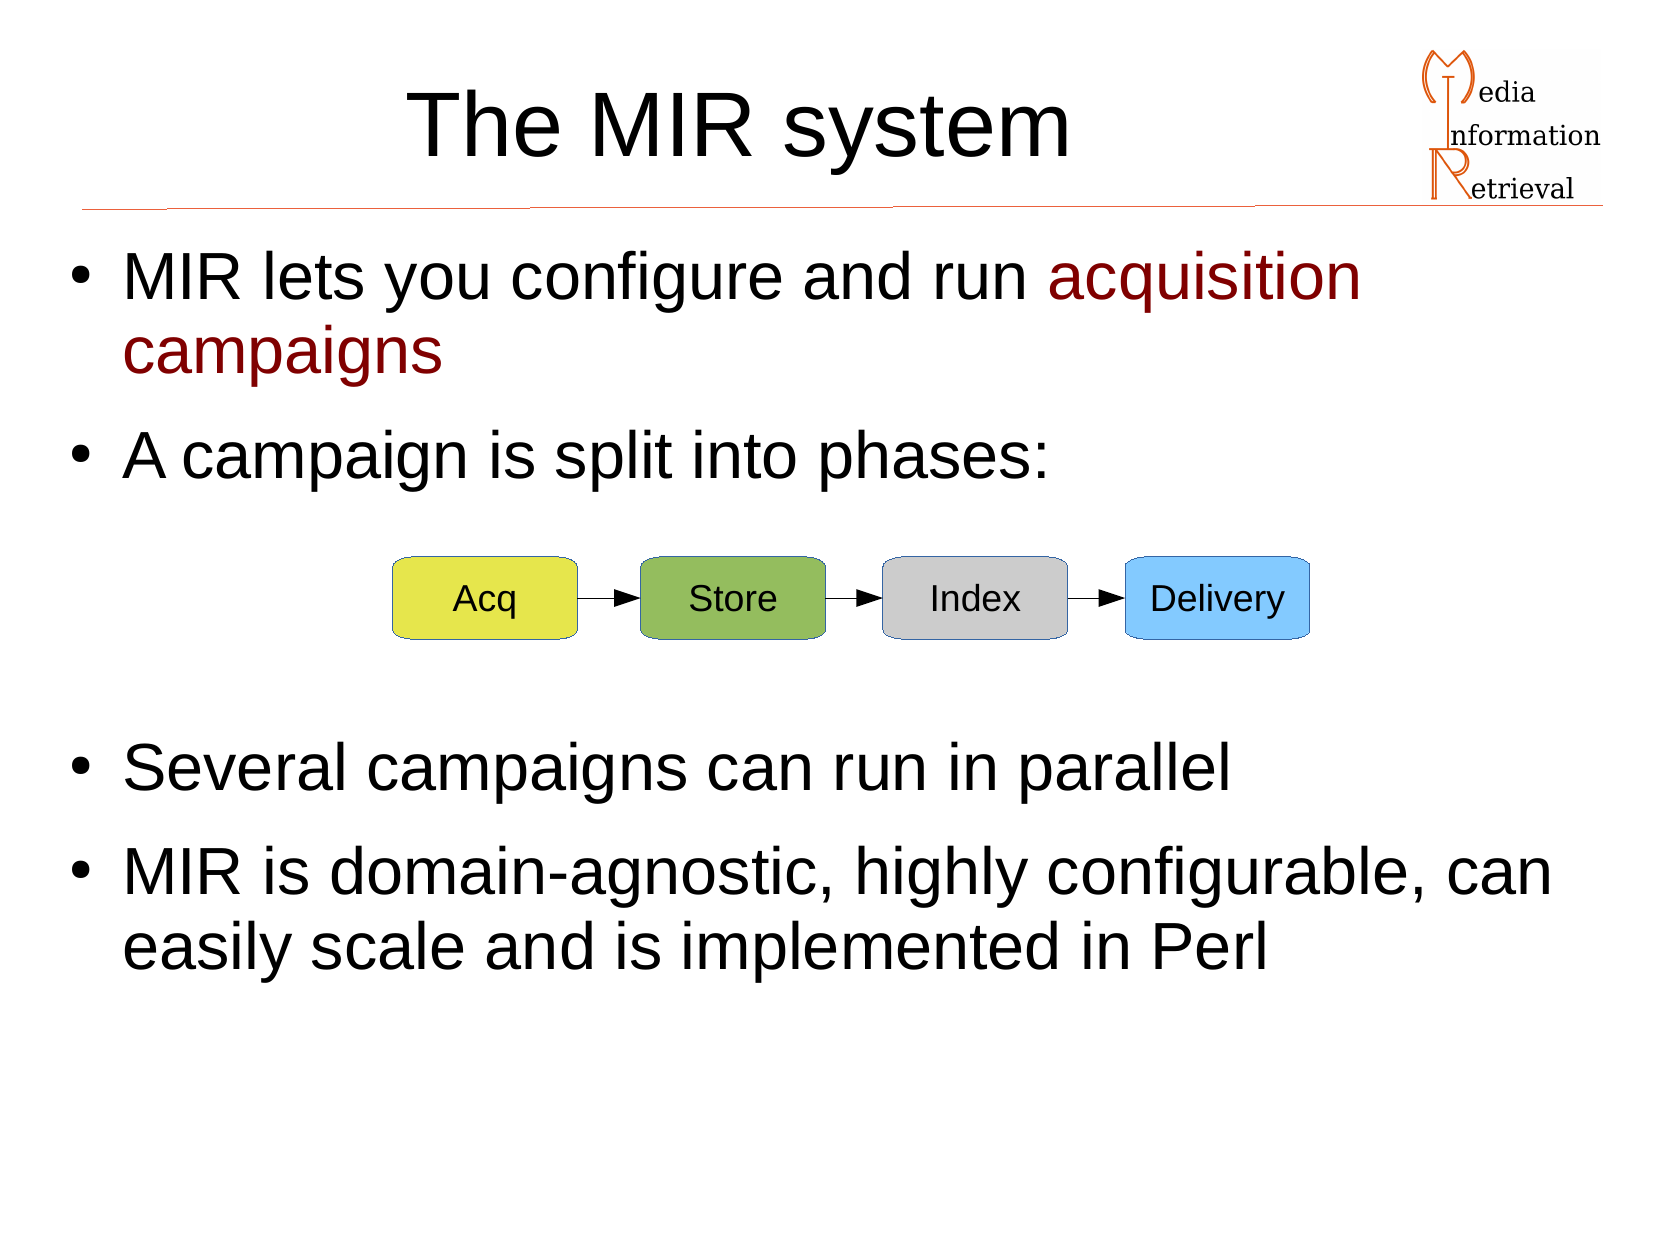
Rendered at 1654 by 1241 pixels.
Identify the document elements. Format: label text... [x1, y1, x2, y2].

text_box Delivery [1125, 556, 1310, 640]
text_box Store [640, 556, 826, 640]
text_box Acq [392, 556, 578, 640]
picture [1422, 49, 1601, 205]
list MIR lets you configure and run acquisition campaigns A campaign is split into phases: Several campaigns can run in parallel MIR is domain-agnostic, highly configurable, can easily scale and is implemented in Perl [51, 238, 1603, 1091]
text_box Index [882, 556, 1068, 640]
title The MIR system [82, 45, 1397, 204]
